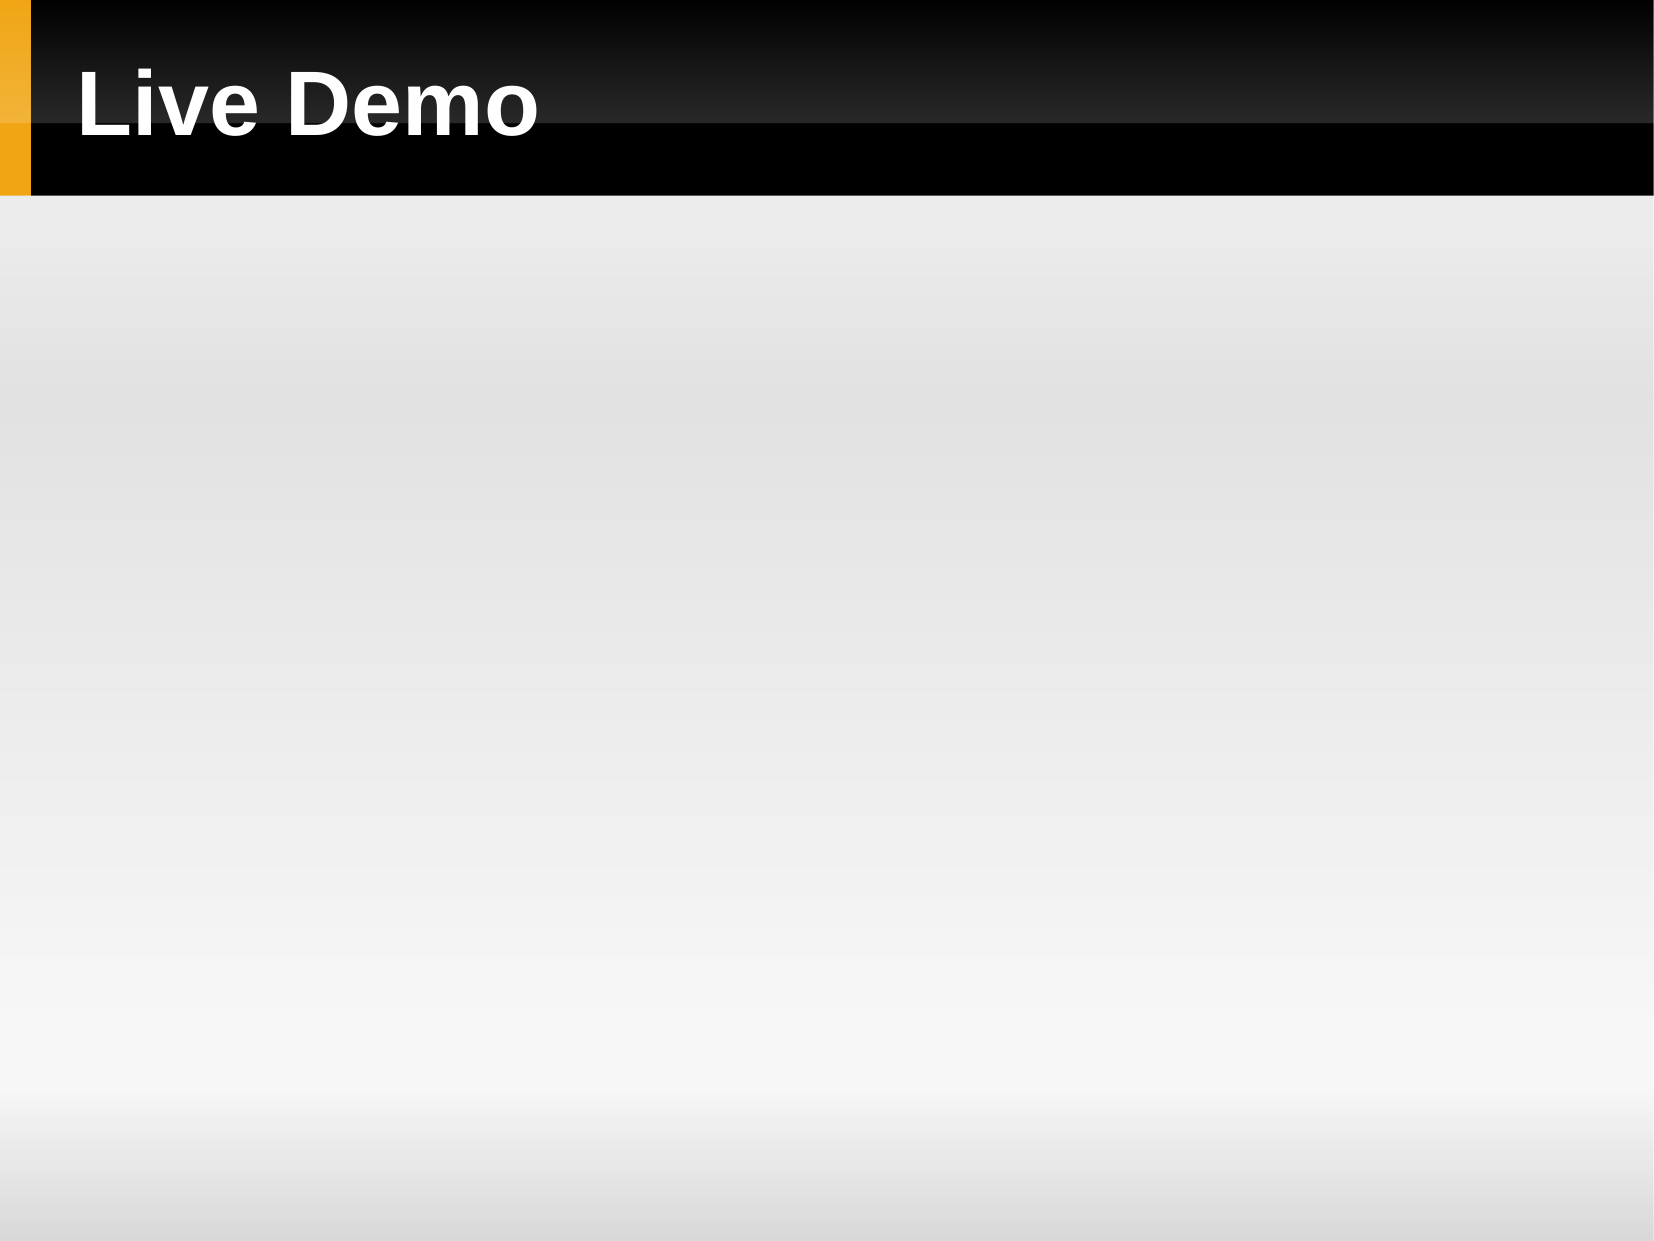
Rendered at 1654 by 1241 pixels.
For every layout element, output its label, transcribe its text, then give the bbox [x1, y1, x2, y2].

picture [0, 0, 1654, 1241]
title Live Demo [76, 0, 1565, 208]
